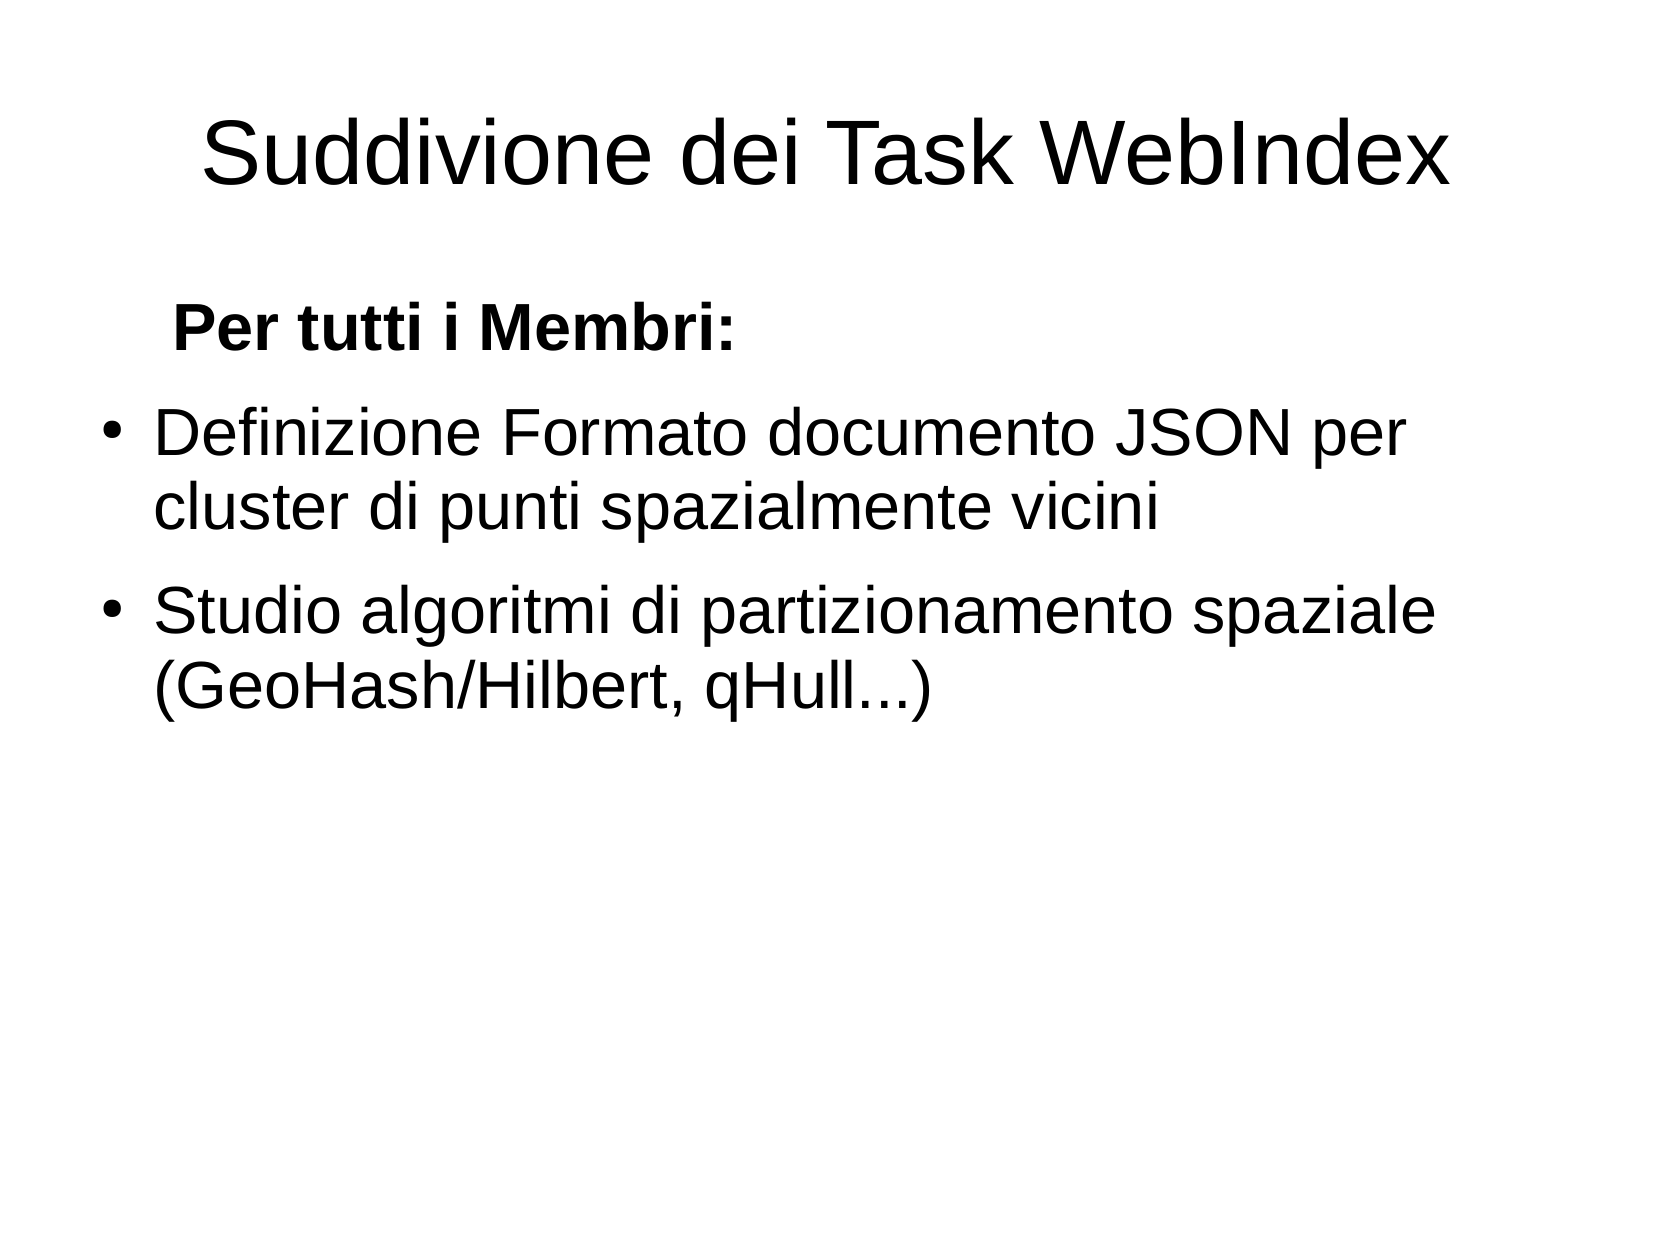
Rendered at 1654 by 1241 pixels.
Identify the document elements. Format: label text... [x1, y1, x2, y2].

list Per tutti i Membri: Definizione Formato documento JSON per cluster di punti spazialmente vicini Studio algoritmi di partizionamento spaziale (GeoHash/Hilbert, qHull...) [82, 290, 1571, 1109]
title Suddivione dei Task WebIndex [82, 49, 1571, 257]
